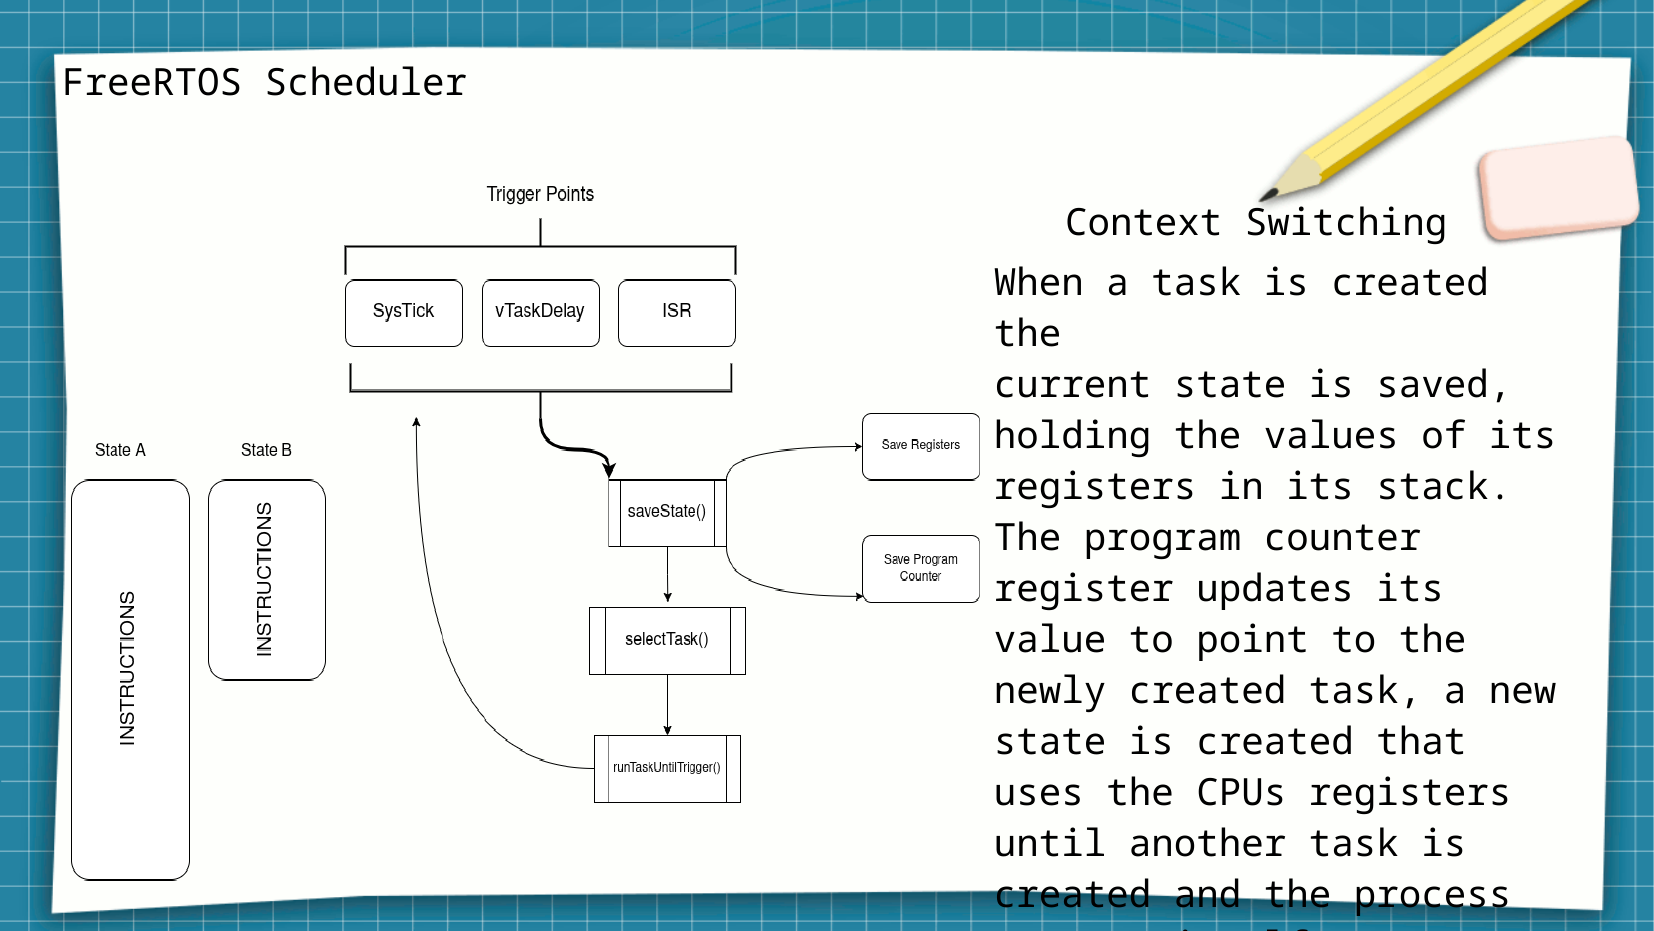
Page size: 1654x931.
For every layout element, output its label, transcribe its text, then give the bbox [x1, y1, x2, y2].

picture [0, 0, 1654, 931]
picture [1431, 217, 1440, 233]
picture [1431, 234, 1440, 241]
text_box Context Switching [1050, 187, 1431, 248]
text_box When a task is created the current state is saved, holding the values of its registers in its stack. The program counter register updates its value to point to the newly created task, a new state is created that uses the CPUs registers until another task is created and the process repeats itself. [979, 247, 1582, 931]
text_box FreeRTOS Scheduler [47, 48, 449, 109]
